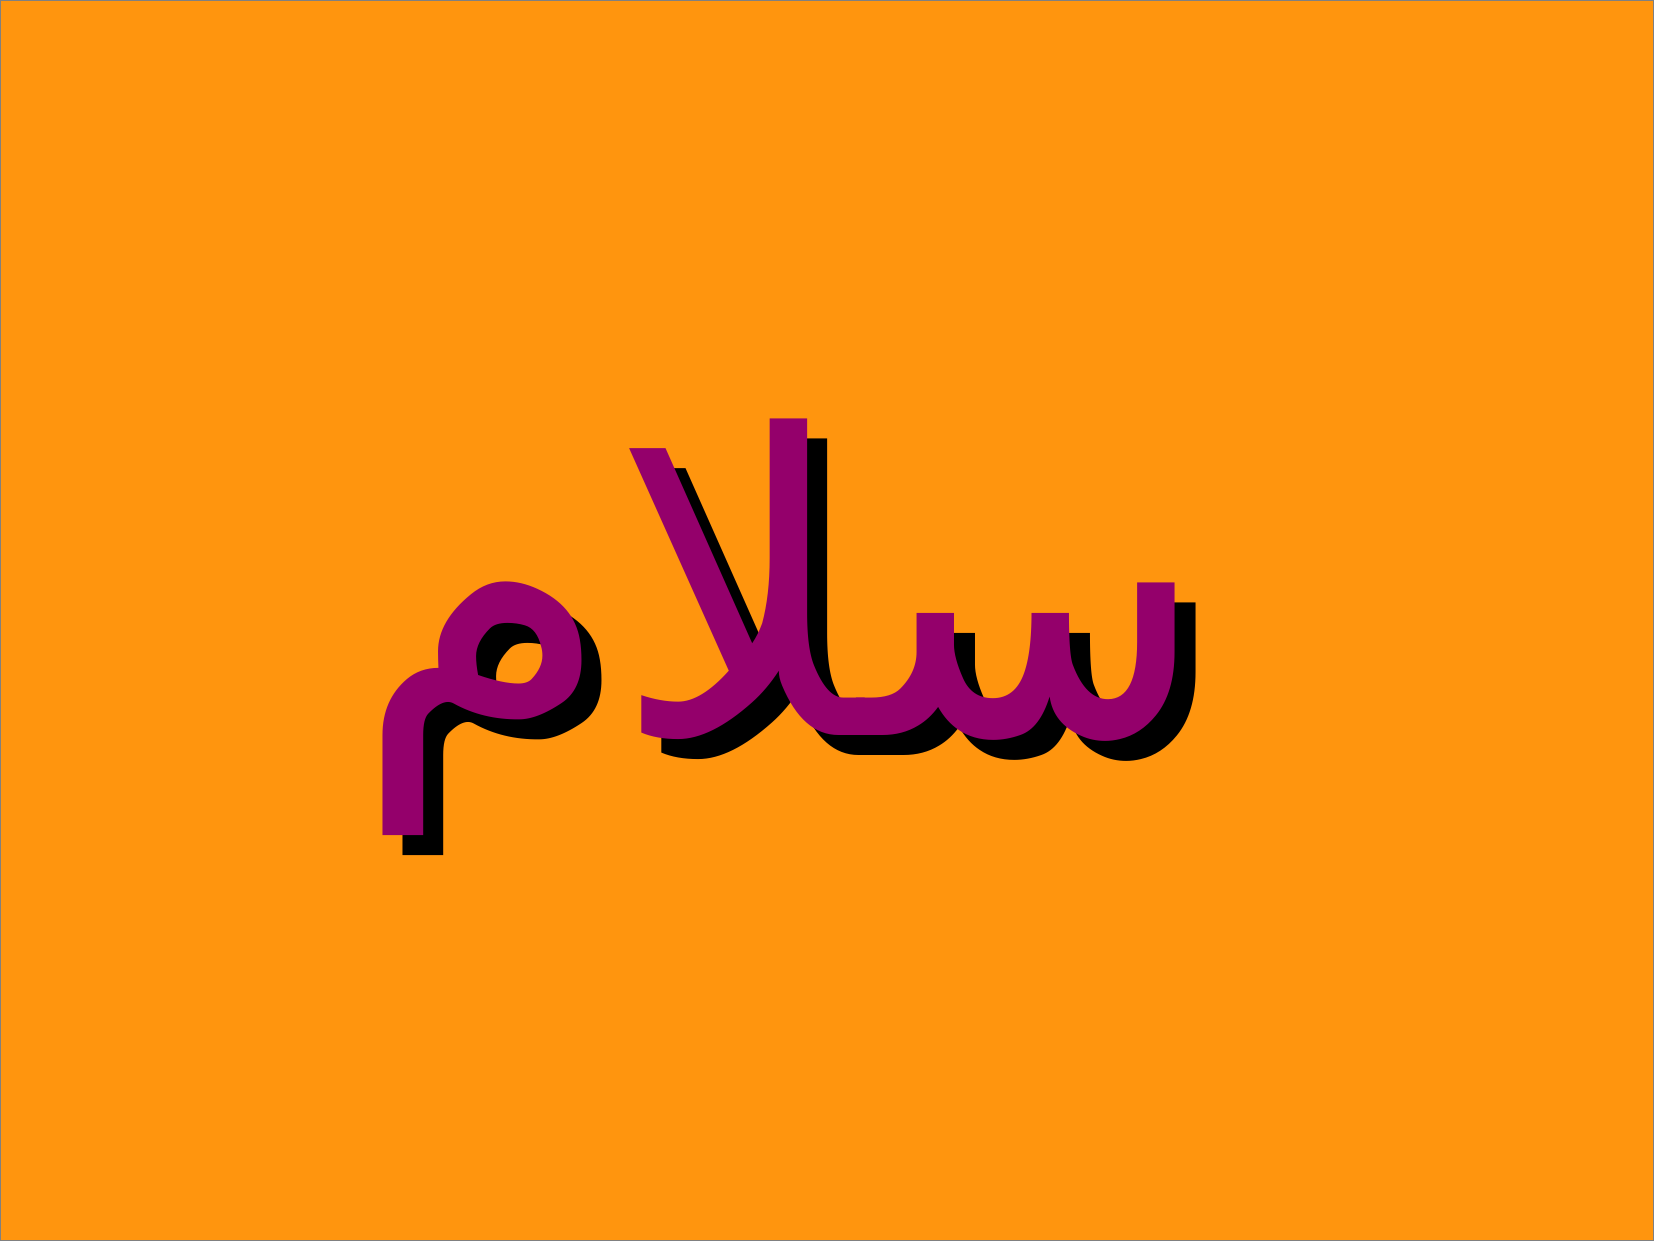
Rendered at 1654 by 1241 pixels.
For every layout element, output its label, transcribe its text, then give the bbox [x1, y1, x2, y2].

text_box [0, 0, 1654, 1241]
text_box سلام [339, 341, 1226, 841]
